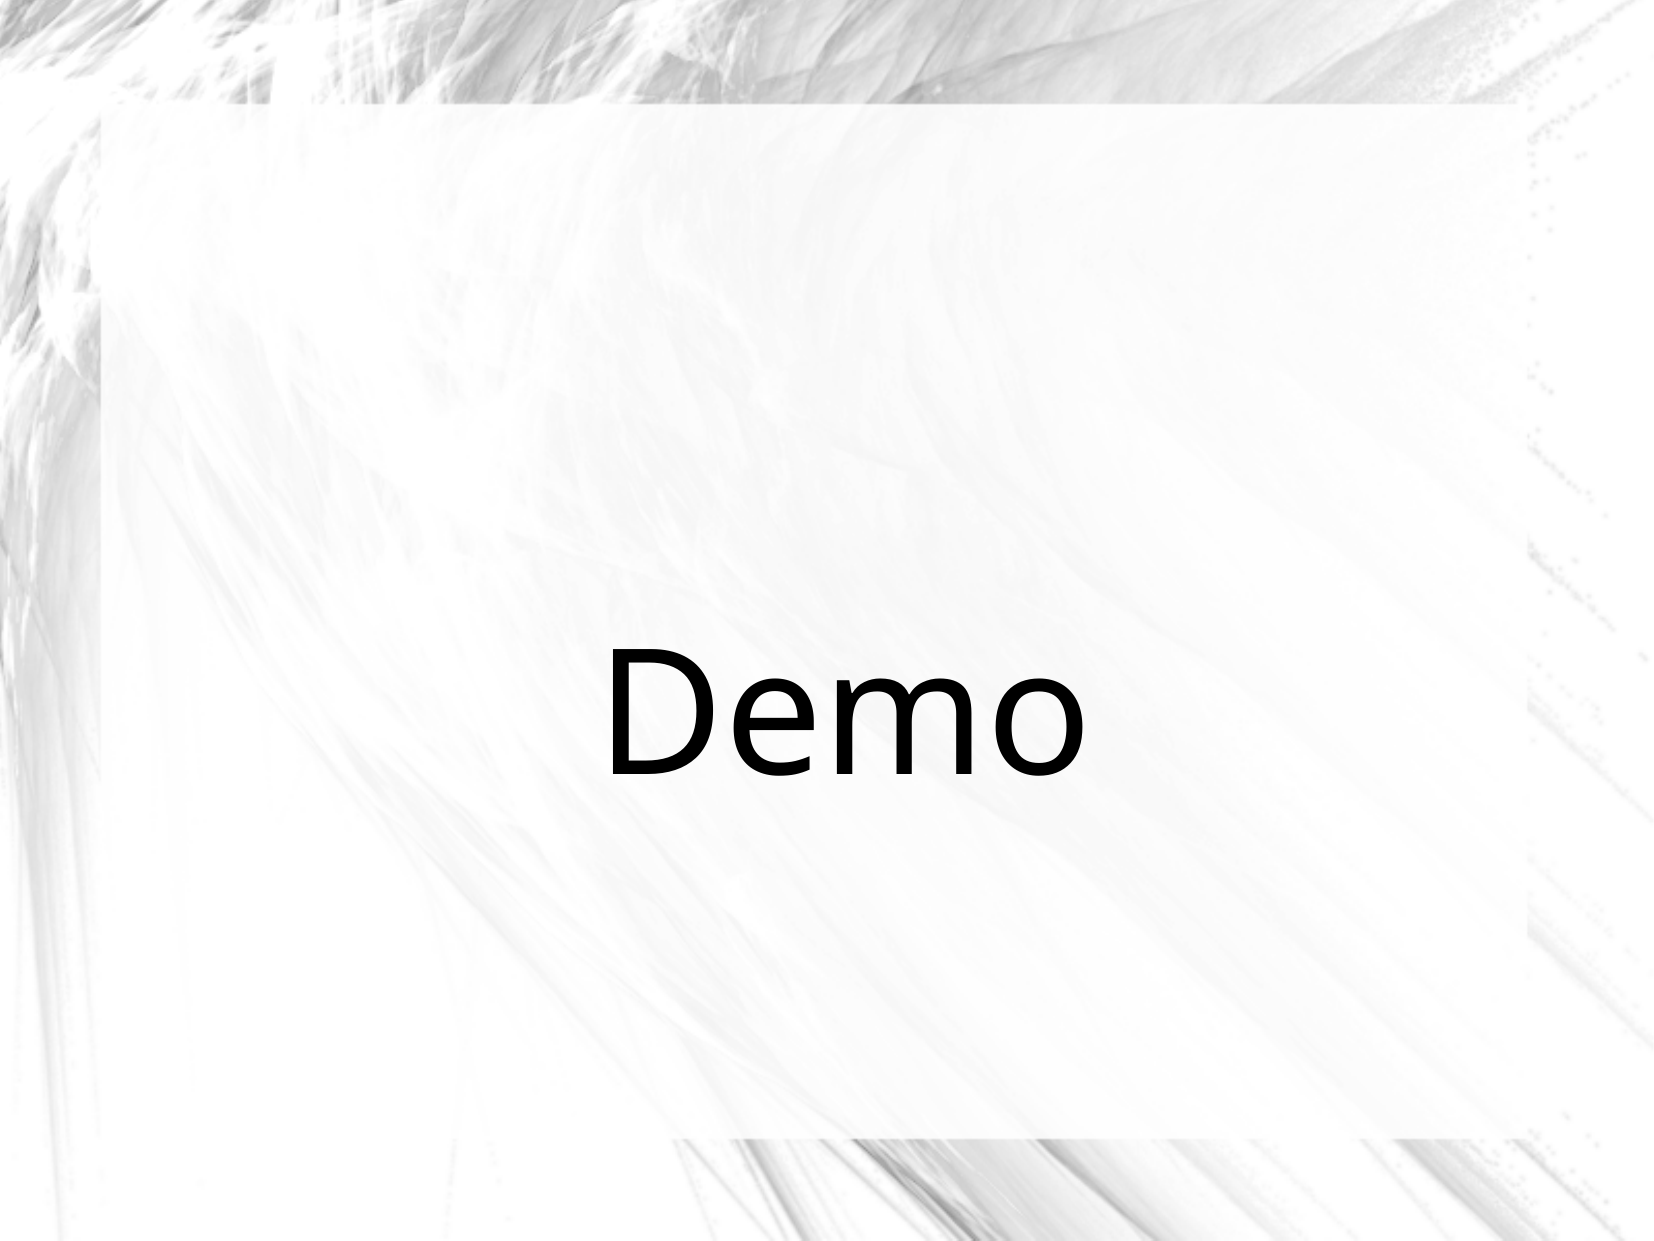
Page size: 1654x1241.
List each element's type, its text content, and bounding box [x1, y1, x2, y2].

list Demo [118, 319, 1571, 945]
picture [0, 0, 1654, 1241]
